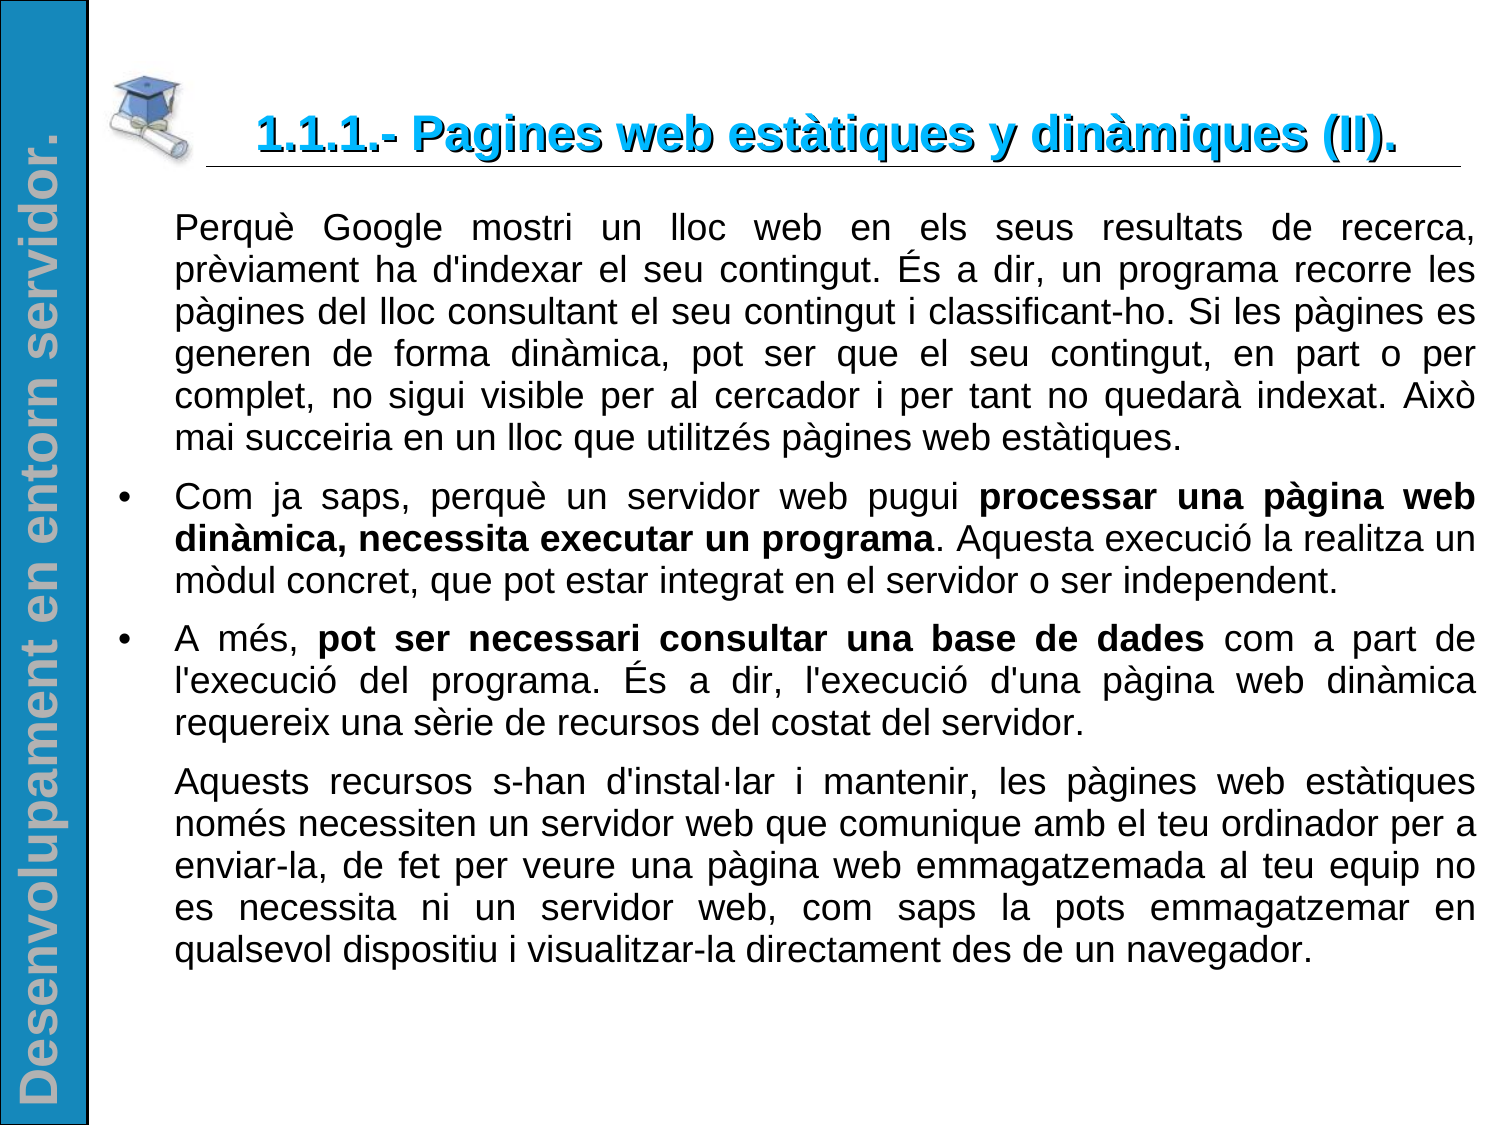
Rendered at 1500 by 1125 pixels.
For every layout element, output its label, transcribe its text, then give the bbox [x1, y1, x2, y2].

list Perquè Google mostri un lloc web en els seus resultats de recerca, prèviament ha d'indexar el seu contingut. És a dir, un programa recorre les pàgines del lloc consultant el seu contingut i classificant-ho. Si les pàgines es generen de forma dinàmica, pot ser que el seu contingut, en part o per complet, no sigui visible per al cercador i per tant no quedarà indexat. Això mai succeiria en un lloc que utilitzés pàgines web estàtiques. Com ja saps, perquè un servidor web pugui processar una pàgina web dinàmica, necessita executar un programa. Aquesta execució la realitza un mòdul concret, que pot estar integrat en el servidor o ser independent. A més, pot ser necessari consultar una base de dades com a part de l'execució del programa. És a dir, l'execució d'una pàgina web dinàmica requereix una sèrie de recursos del costat del servidor. Aquests recursos s-han d'instal·lar i mantenir, les pàgines web estàtiques només necessiten un servidor web que comunique amb el teu ordinador per a enviar-la, de fet per veure una pàgina web emmagatzemada al teu equip no es necessita ni un servidor web, com saps la pots emmagatzemar en qualsevol dispositiu i visualitzar-la directament des de un navegador. [118, 206, 1477, 971]
picture [93, 61, 206, 174]
title 1.1.1.- Pagines web estàtiques y dinàmiques (II). [206, 88, 1447, 178]
